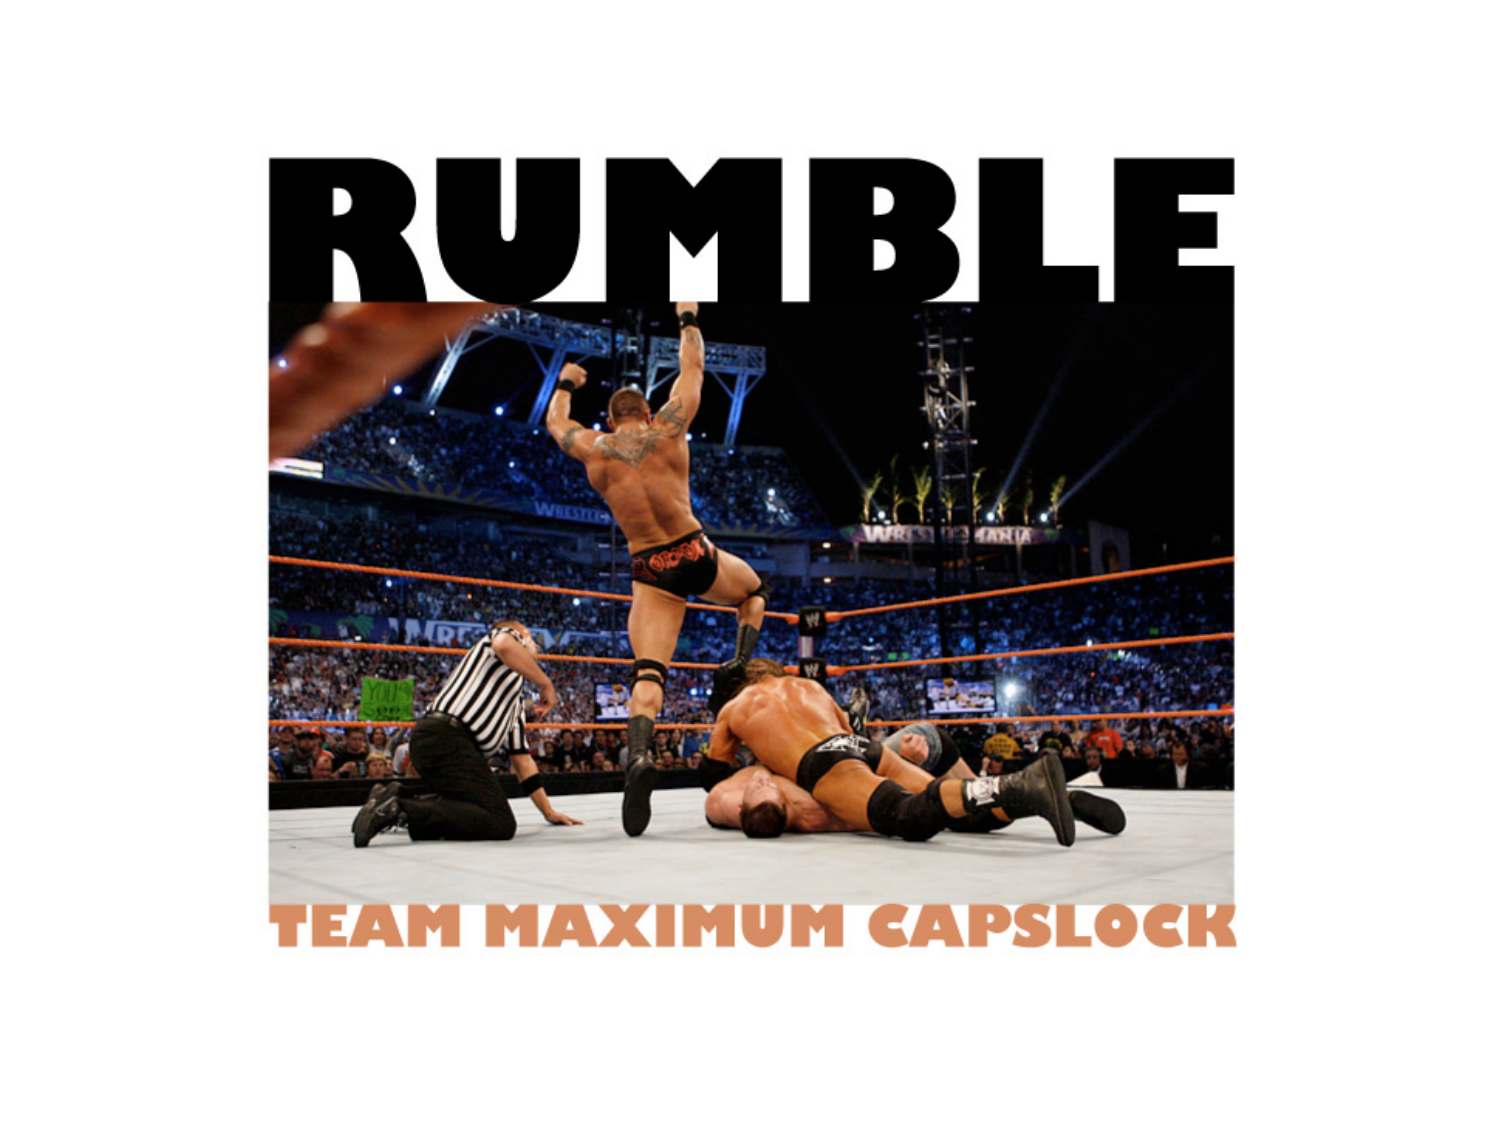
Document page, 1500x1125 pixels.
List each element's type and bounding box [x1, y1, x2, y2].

picture [0, 88, 1500, 1017]
